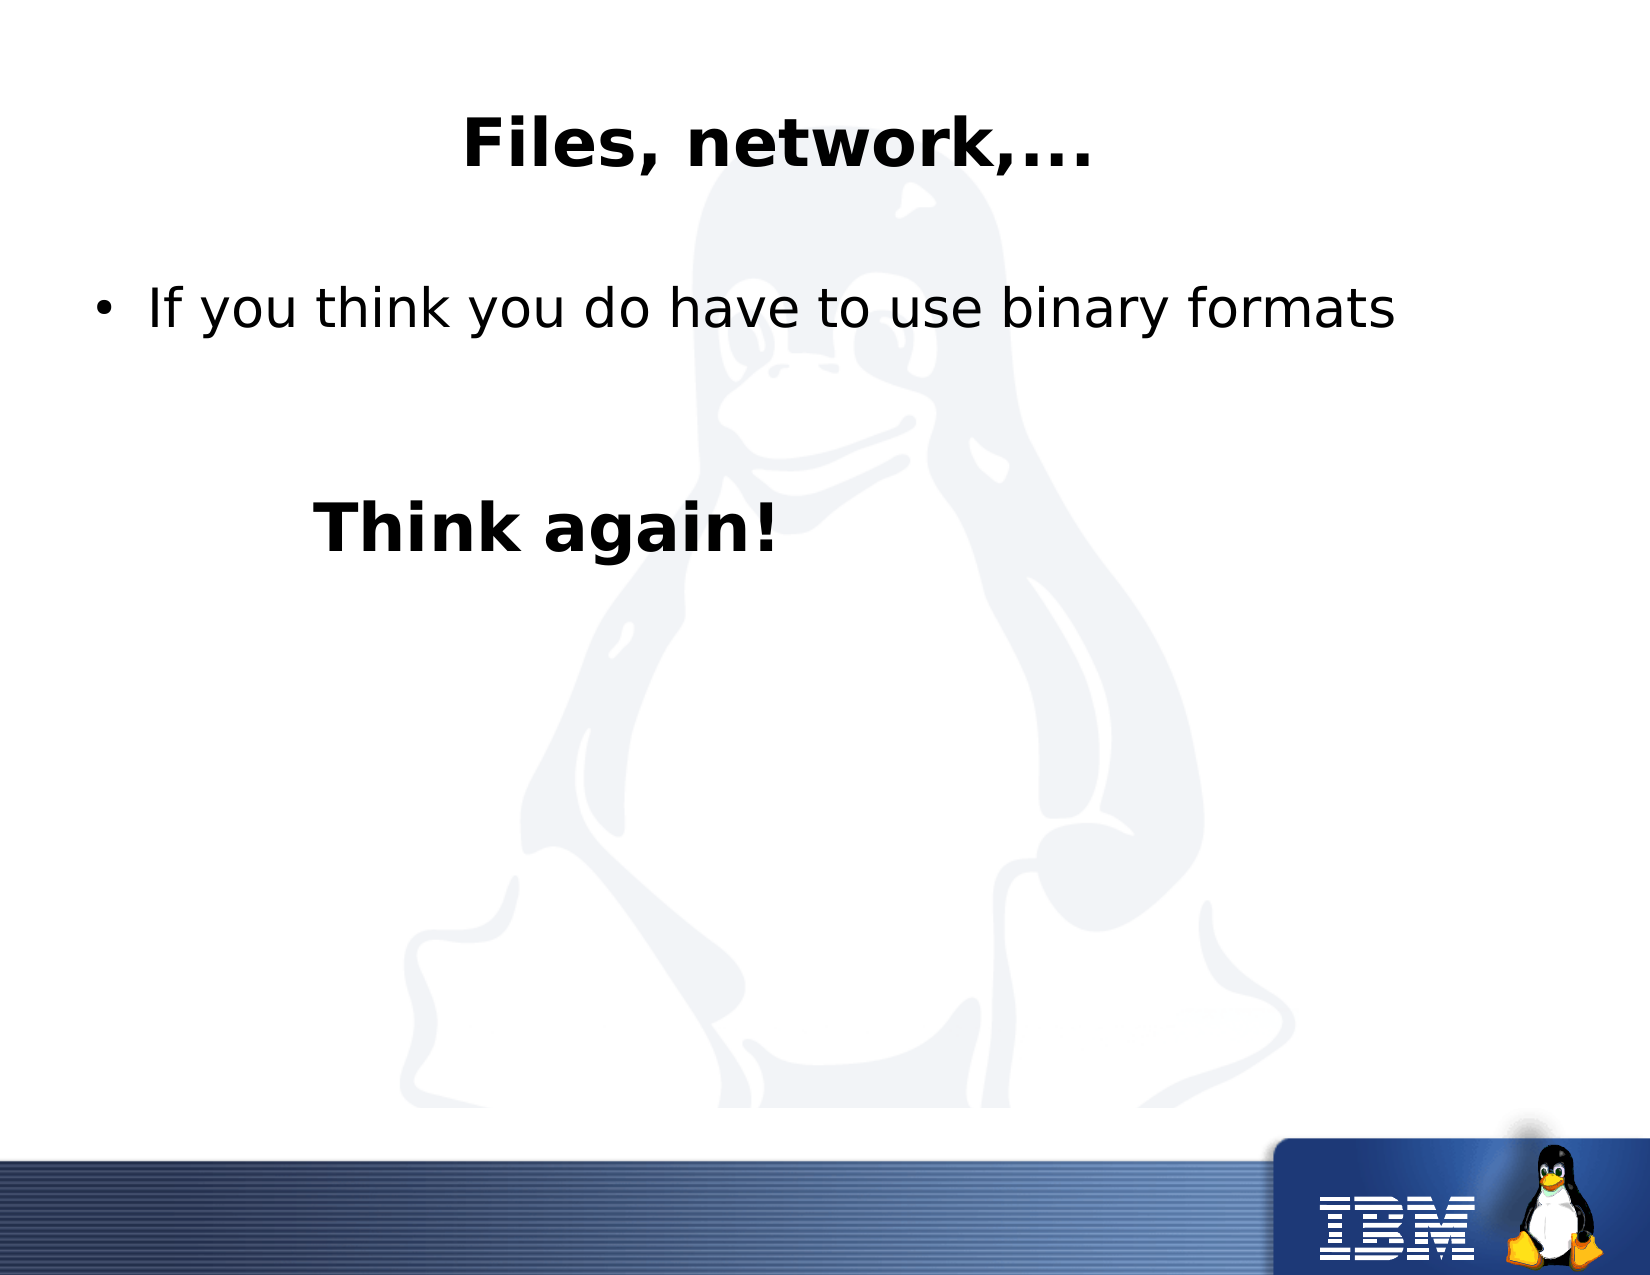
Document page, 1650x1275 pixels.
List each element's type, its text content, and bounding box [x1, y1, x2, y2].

list If you think you do have to use binary formats Think again! [76, 277, 1457, 1171]
title Files, network,... [76, 76, 1457, 211]
